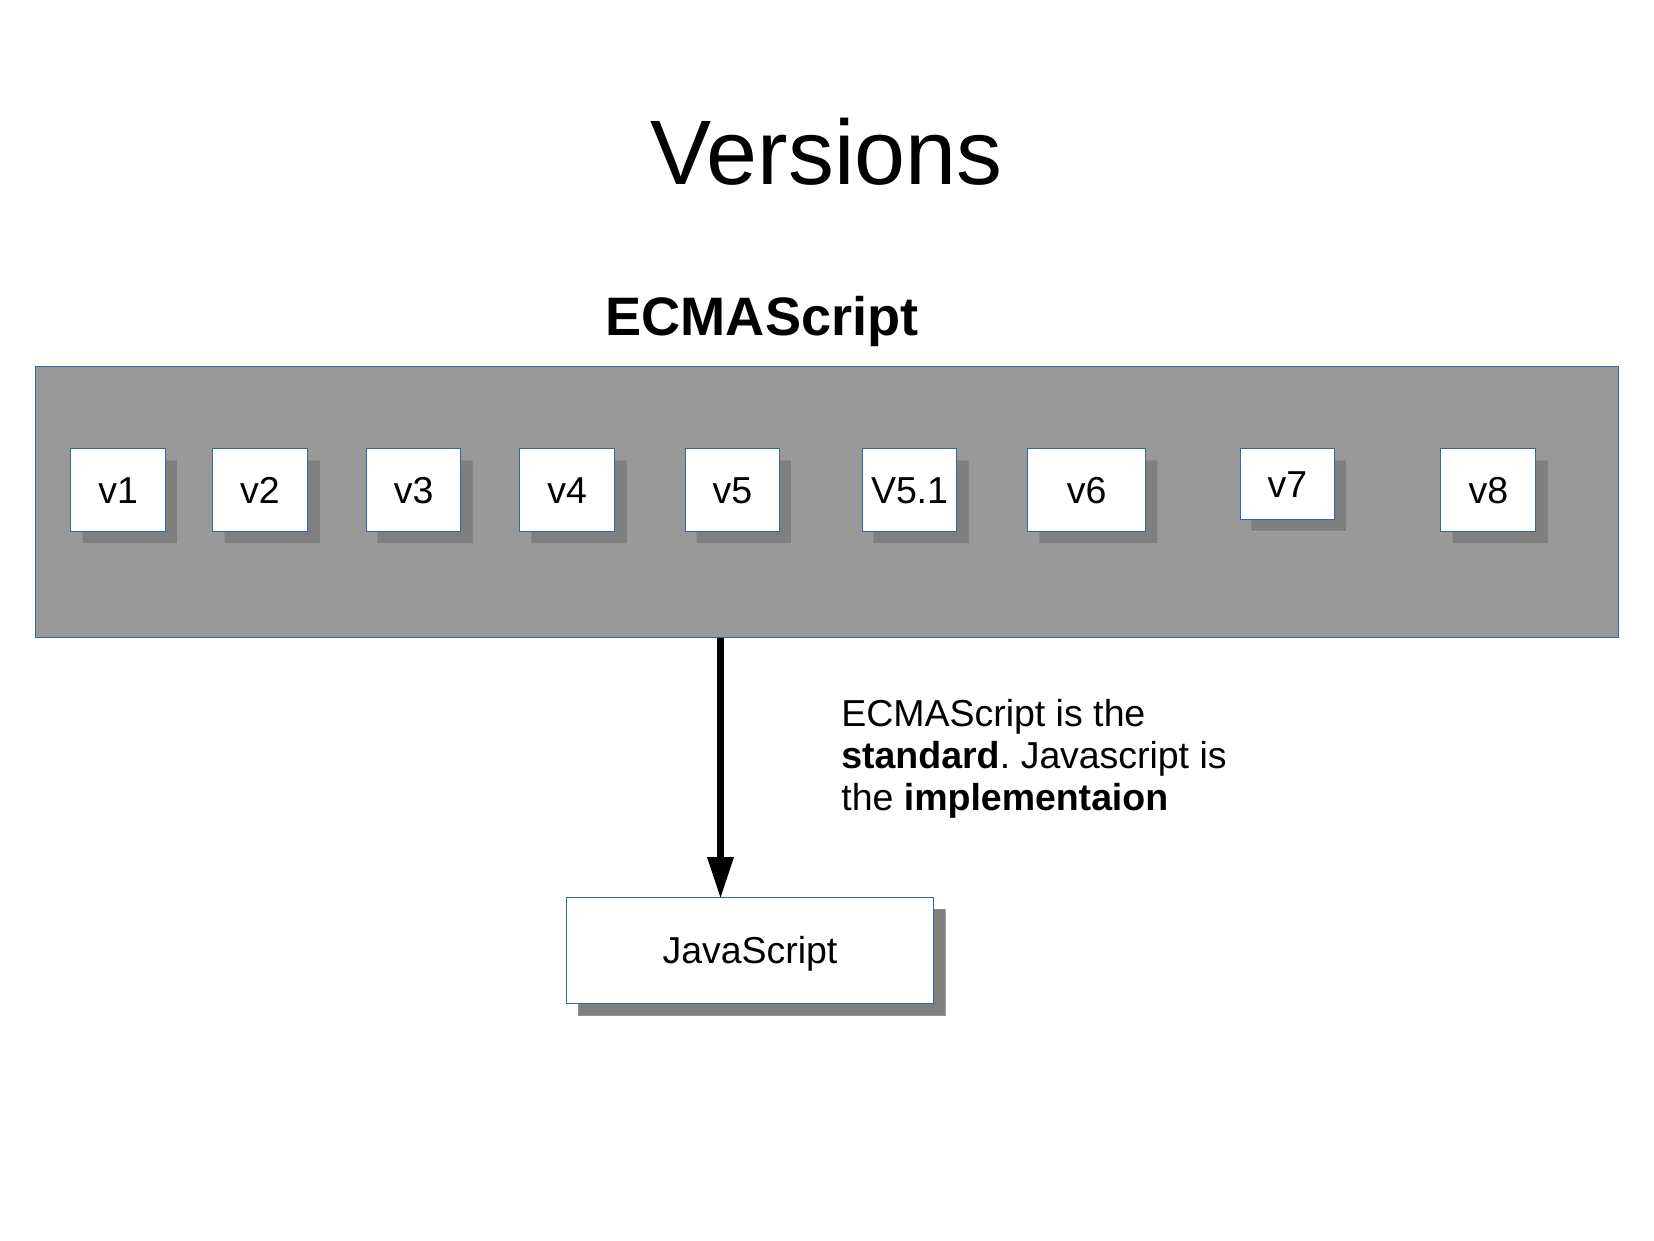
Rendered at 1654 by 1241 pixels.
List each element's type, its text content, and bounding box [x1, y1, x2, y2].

text_box v4 [519, 448, 615, 532]
text_box v7 [1240, 448, 1335, 520]
text_box ECMAScript is the standard. Javascript is the implementaion [826, 685, 1276, 826]
text_box JavaScript [566, 897, 934, 1004]
text_box V5.1 [862, 448, 957, 532]
text_box v6 [1027, 448, 1146, 532]
text_box v2 [212, 448, 308, 532]
text_box ECMAScript [590, 278, 1182, 355]
text_box v1 [70, 448, 166, 532]
text_box v3 [366, 448, 461, 532]
text_box [35, 366, 1619, 638]
text_box v5 [685, 448, 780, 532]
text_box v8 [1440, 448, 1536, 532]
title Versions [82, 49, 1571, 257]
